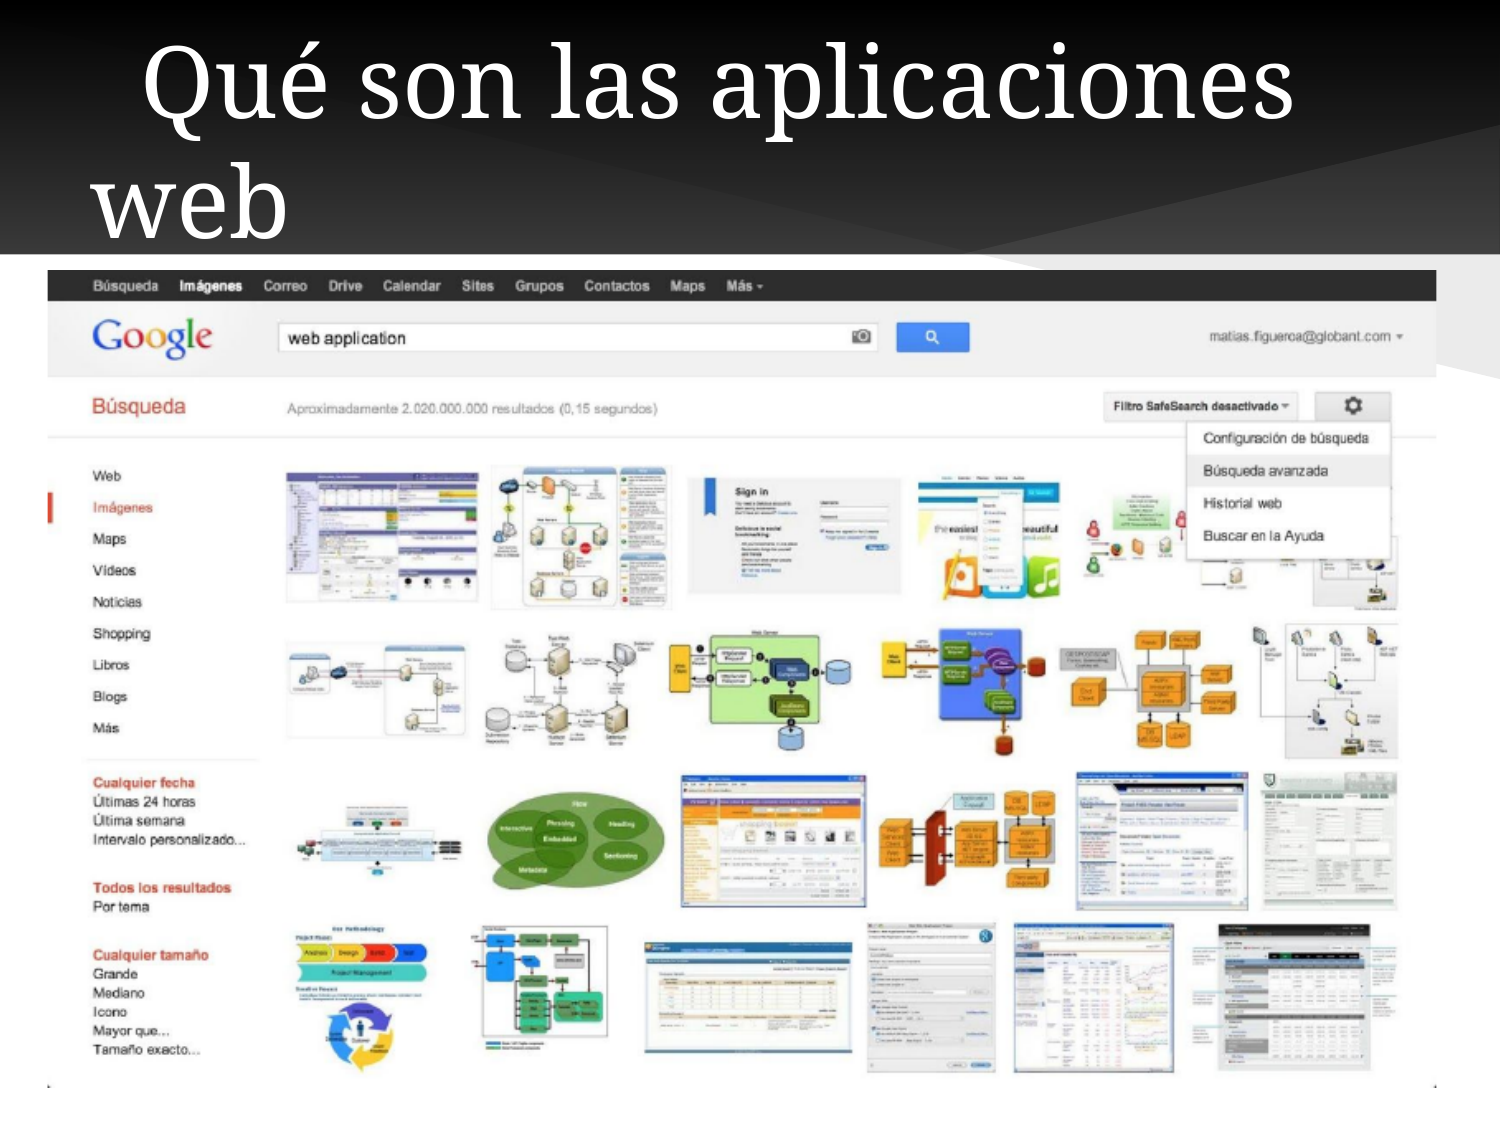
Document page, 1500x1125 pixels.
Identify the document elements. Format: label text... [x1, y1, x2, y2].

title Qué son las aplicaciones web [75, 45, 1425, 233]
text_box [47, 270, 1437, 1088]
